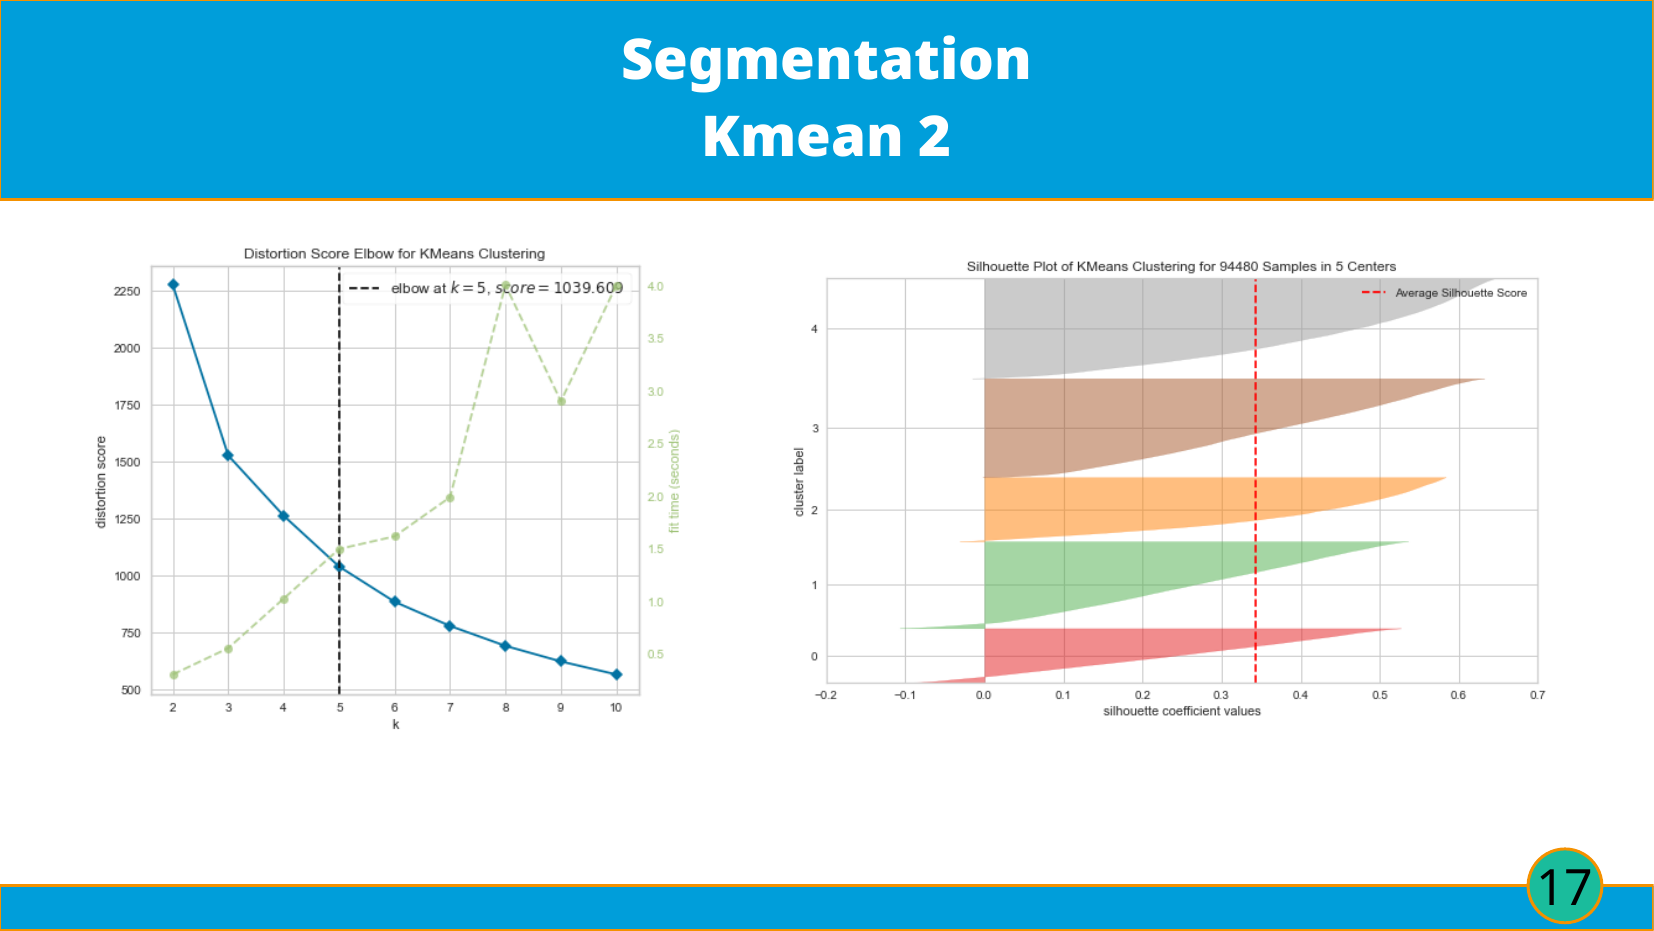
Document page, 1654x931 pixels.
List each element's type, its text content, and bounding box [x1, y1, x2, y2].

picture [767, 236, 1562, 726]
title Segmentation Kmean 2 [59, 37, 1595, 155]
picture [88, 240, 680, 739]
